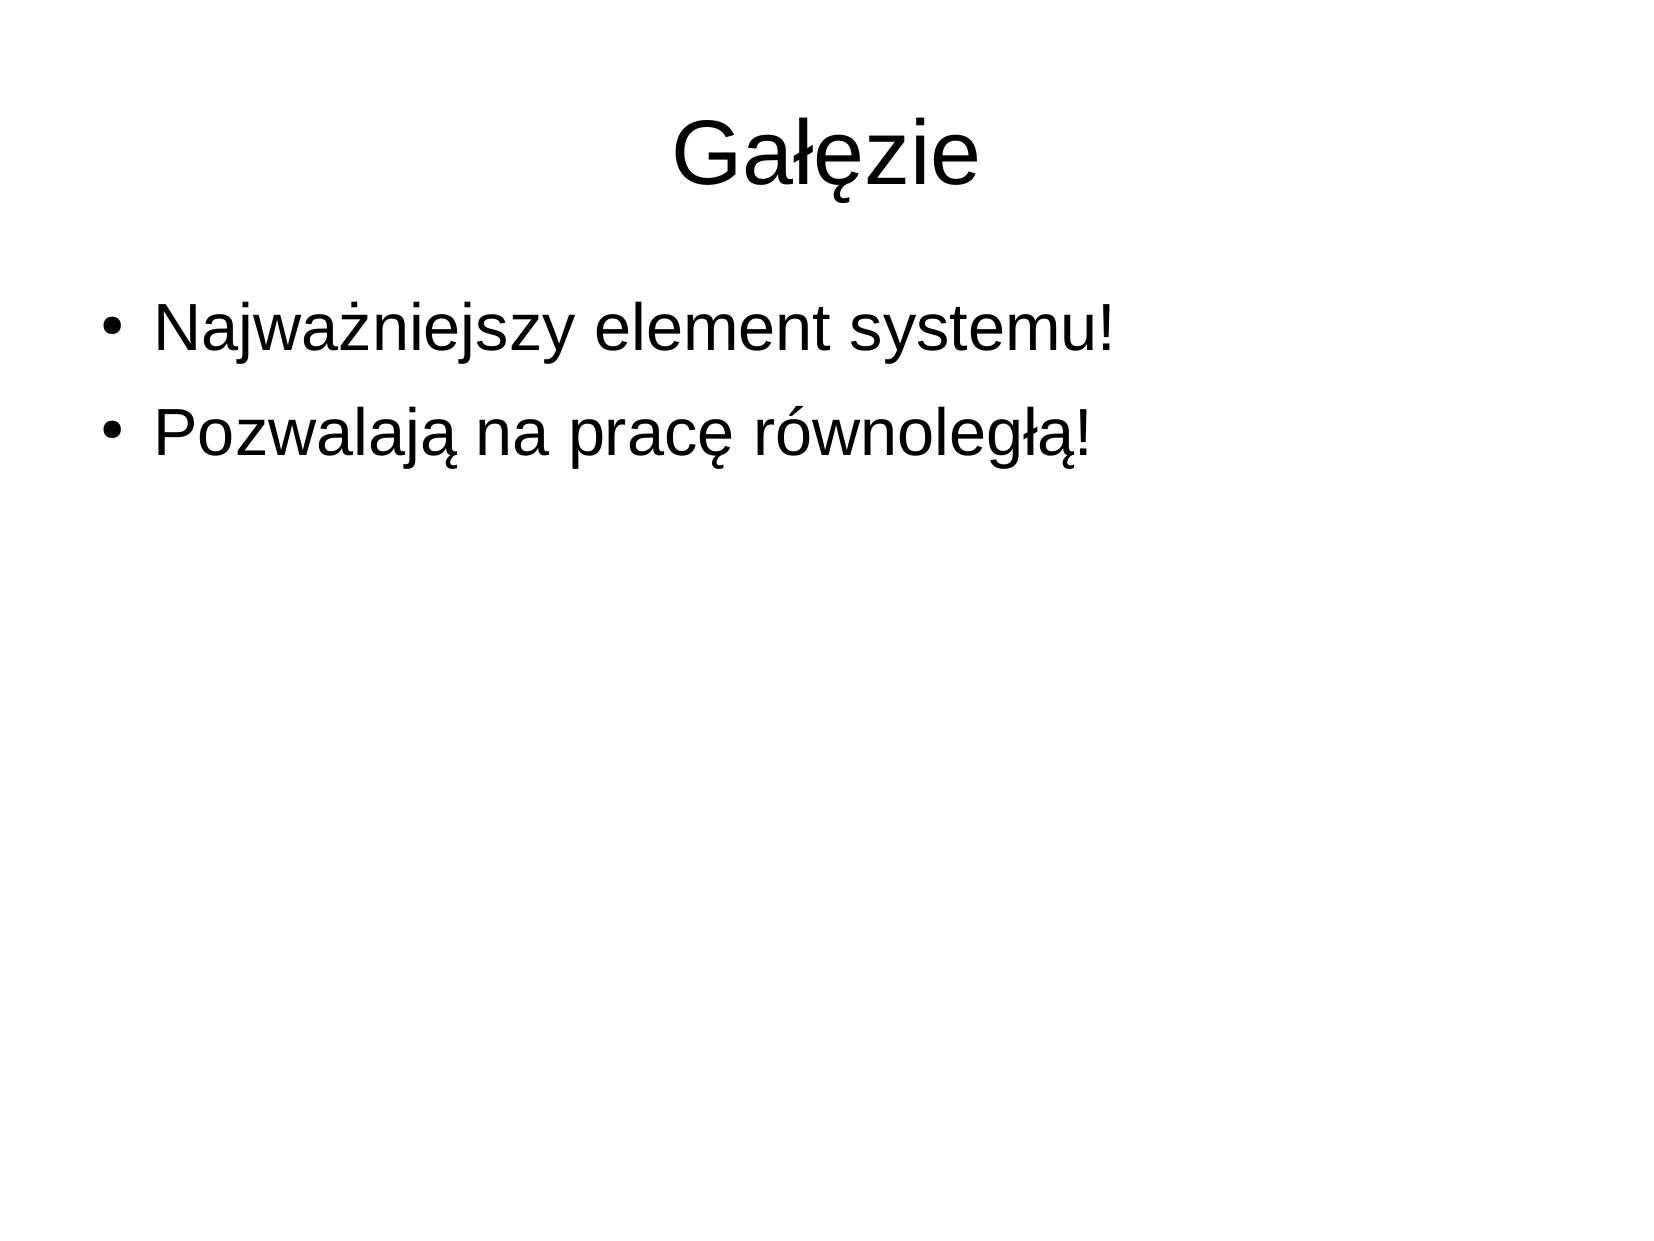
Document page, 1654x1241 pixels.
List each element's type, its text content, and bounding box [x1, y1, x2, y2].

title Gałęzie [82, 49, 1571, 257]
list Najważniejszy element systemu! Pozwalają na pracę równoległą! [82, 290, 1571, 1010]
